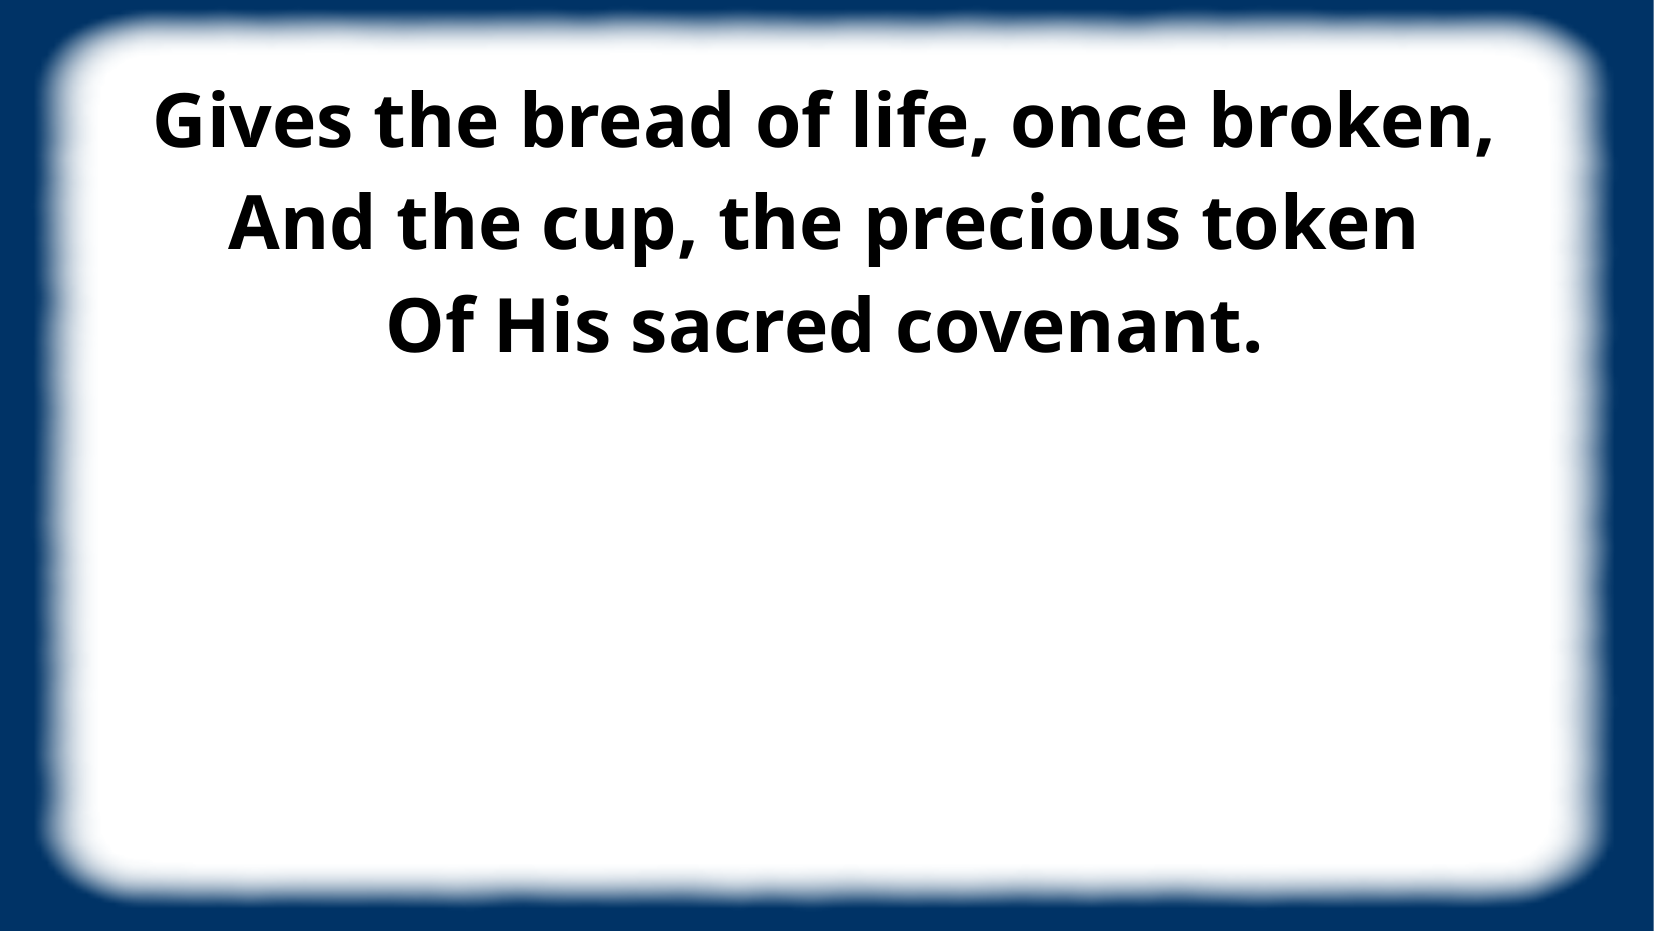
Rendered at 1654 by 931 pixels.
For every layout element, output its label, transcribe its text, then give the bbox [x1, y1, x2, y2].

picture [0, 0, 1654, 931]
text_box Gives the bread of life, once broken, And the cup, the precious token Of His sacred covenant. [105, 60, 1546, 391]
